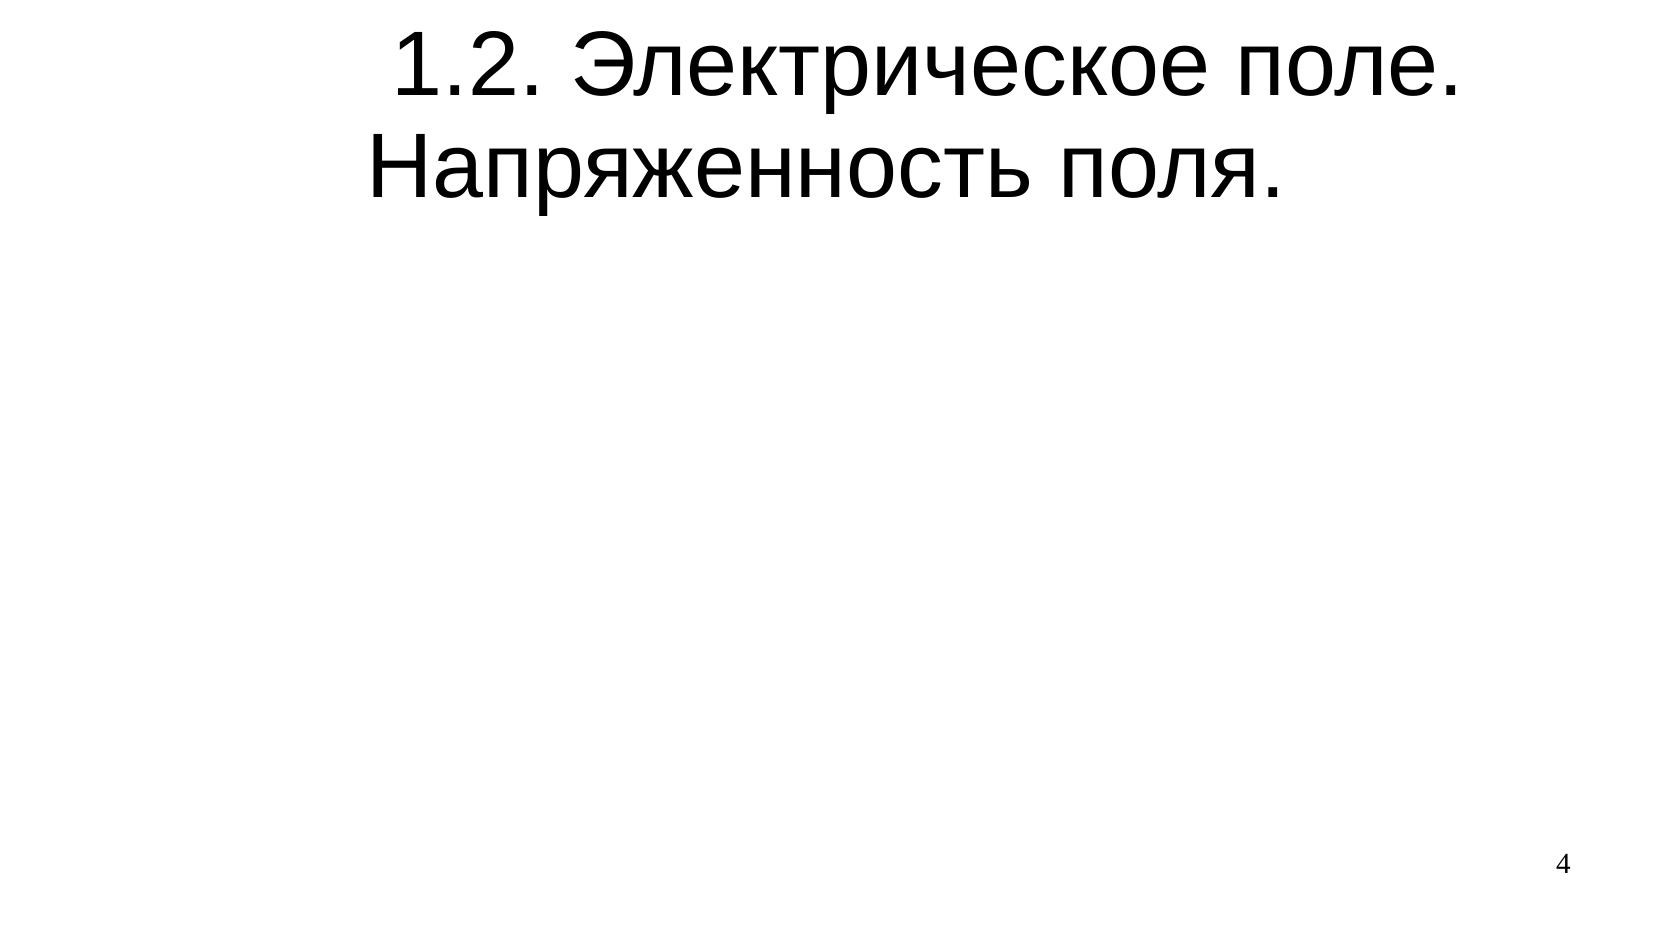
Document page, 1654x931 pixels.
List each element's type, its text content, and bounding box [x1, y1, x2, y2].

title 1.2. Электрическое поле. Напряженность поля. [82, 12, 1571, 218]
